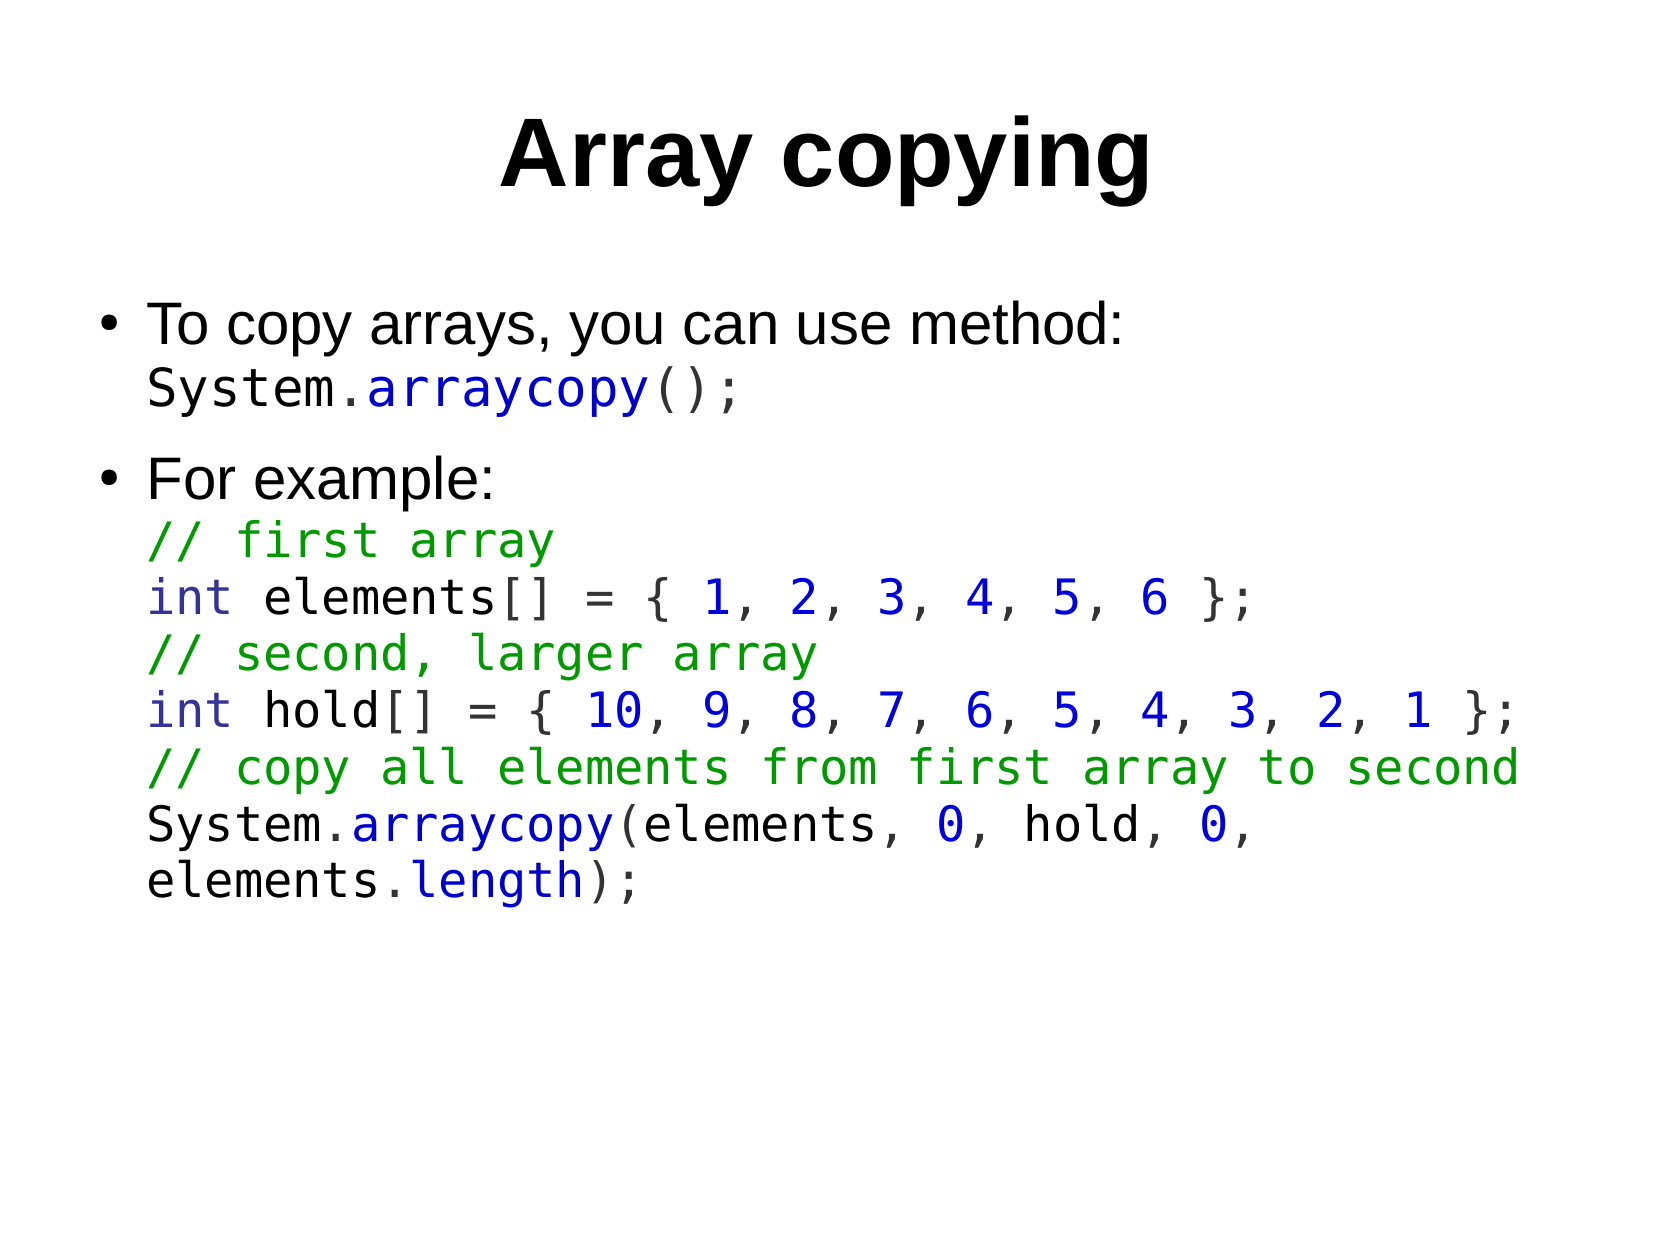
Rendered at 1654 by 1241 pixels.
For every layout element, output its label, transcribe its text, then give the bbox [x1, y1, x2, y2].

list To copy arrays, you can use method: System.arraycopy(); For example: // first array int elements[] = { 1, 2, 3, 4, 5, 6 }; // second, larger array int hold[] = { 10, 9, 8, 7, 6, 5, 4, 3, 2, 1 }; // copy all elements from first array to second System.arraycopy(elements, 0, hold, 0, elements.length); [82, 290, 1538, 1010]
title Array copying [82, 49, 1571, 257]
